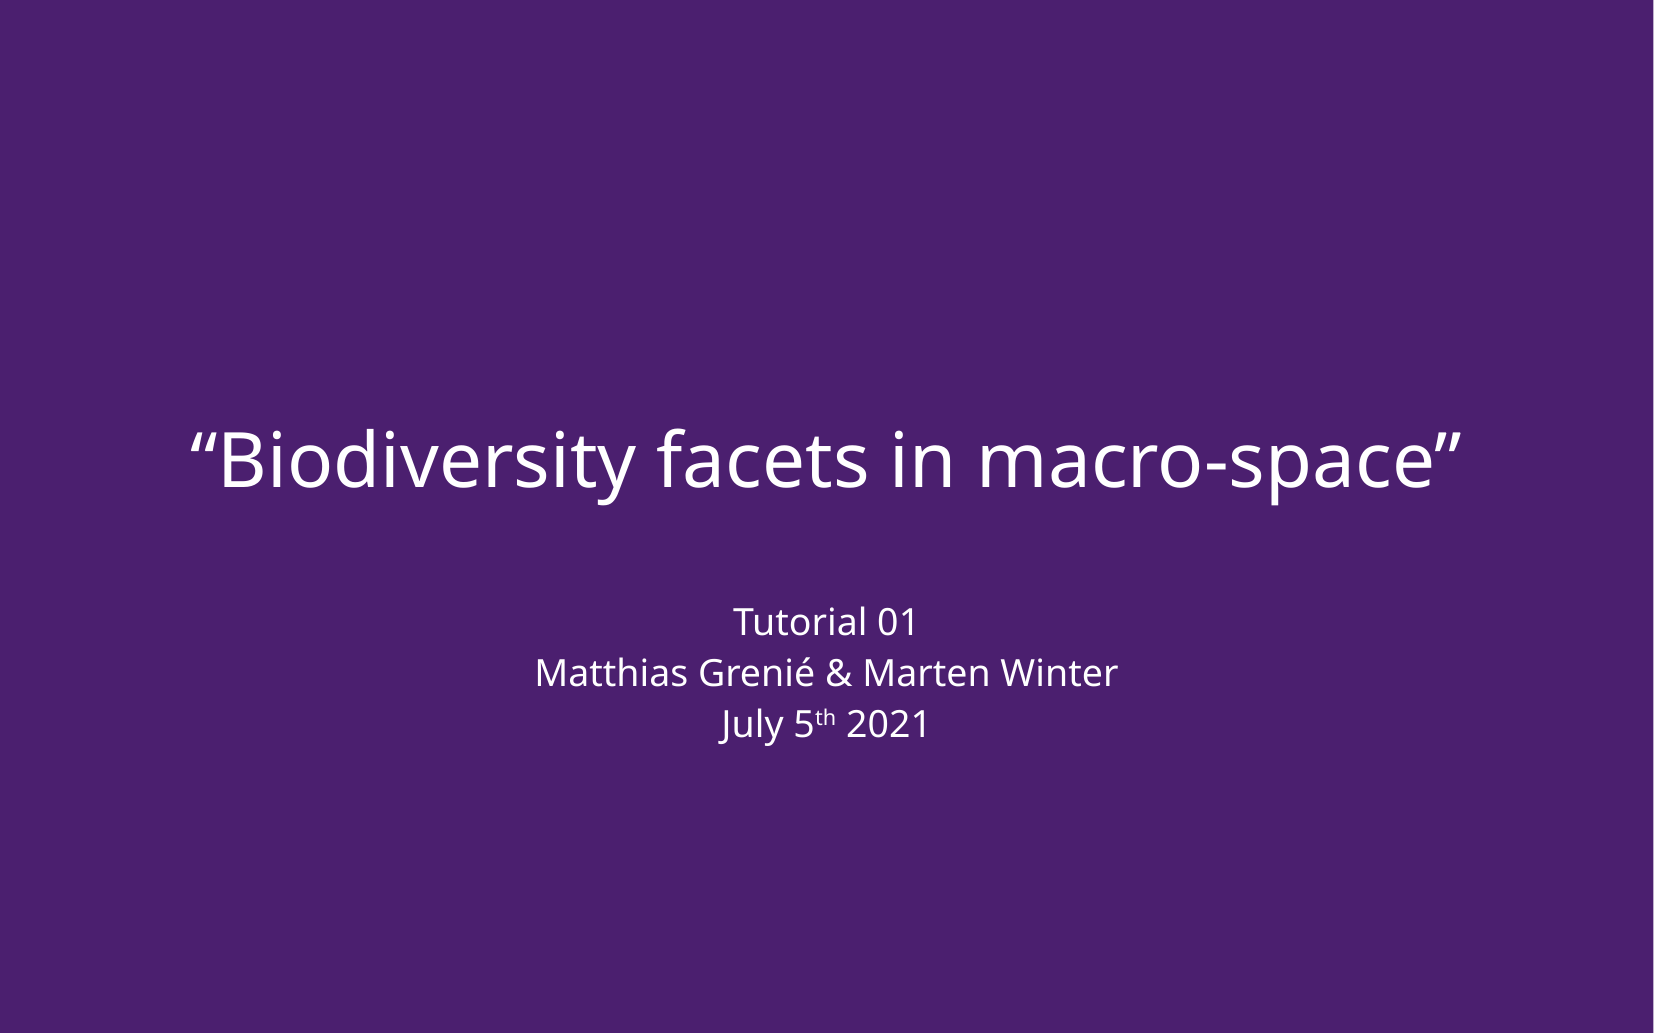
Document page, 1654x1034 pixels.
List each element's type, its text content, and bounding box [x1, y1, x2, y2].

title “Biodiversity facets in macro-space” [82, 327, 1571, 589]
text_box Tutorial 01 Matthias Grenié & Marten Winter July 5th 2021 [472, 588, 1182, 757]
